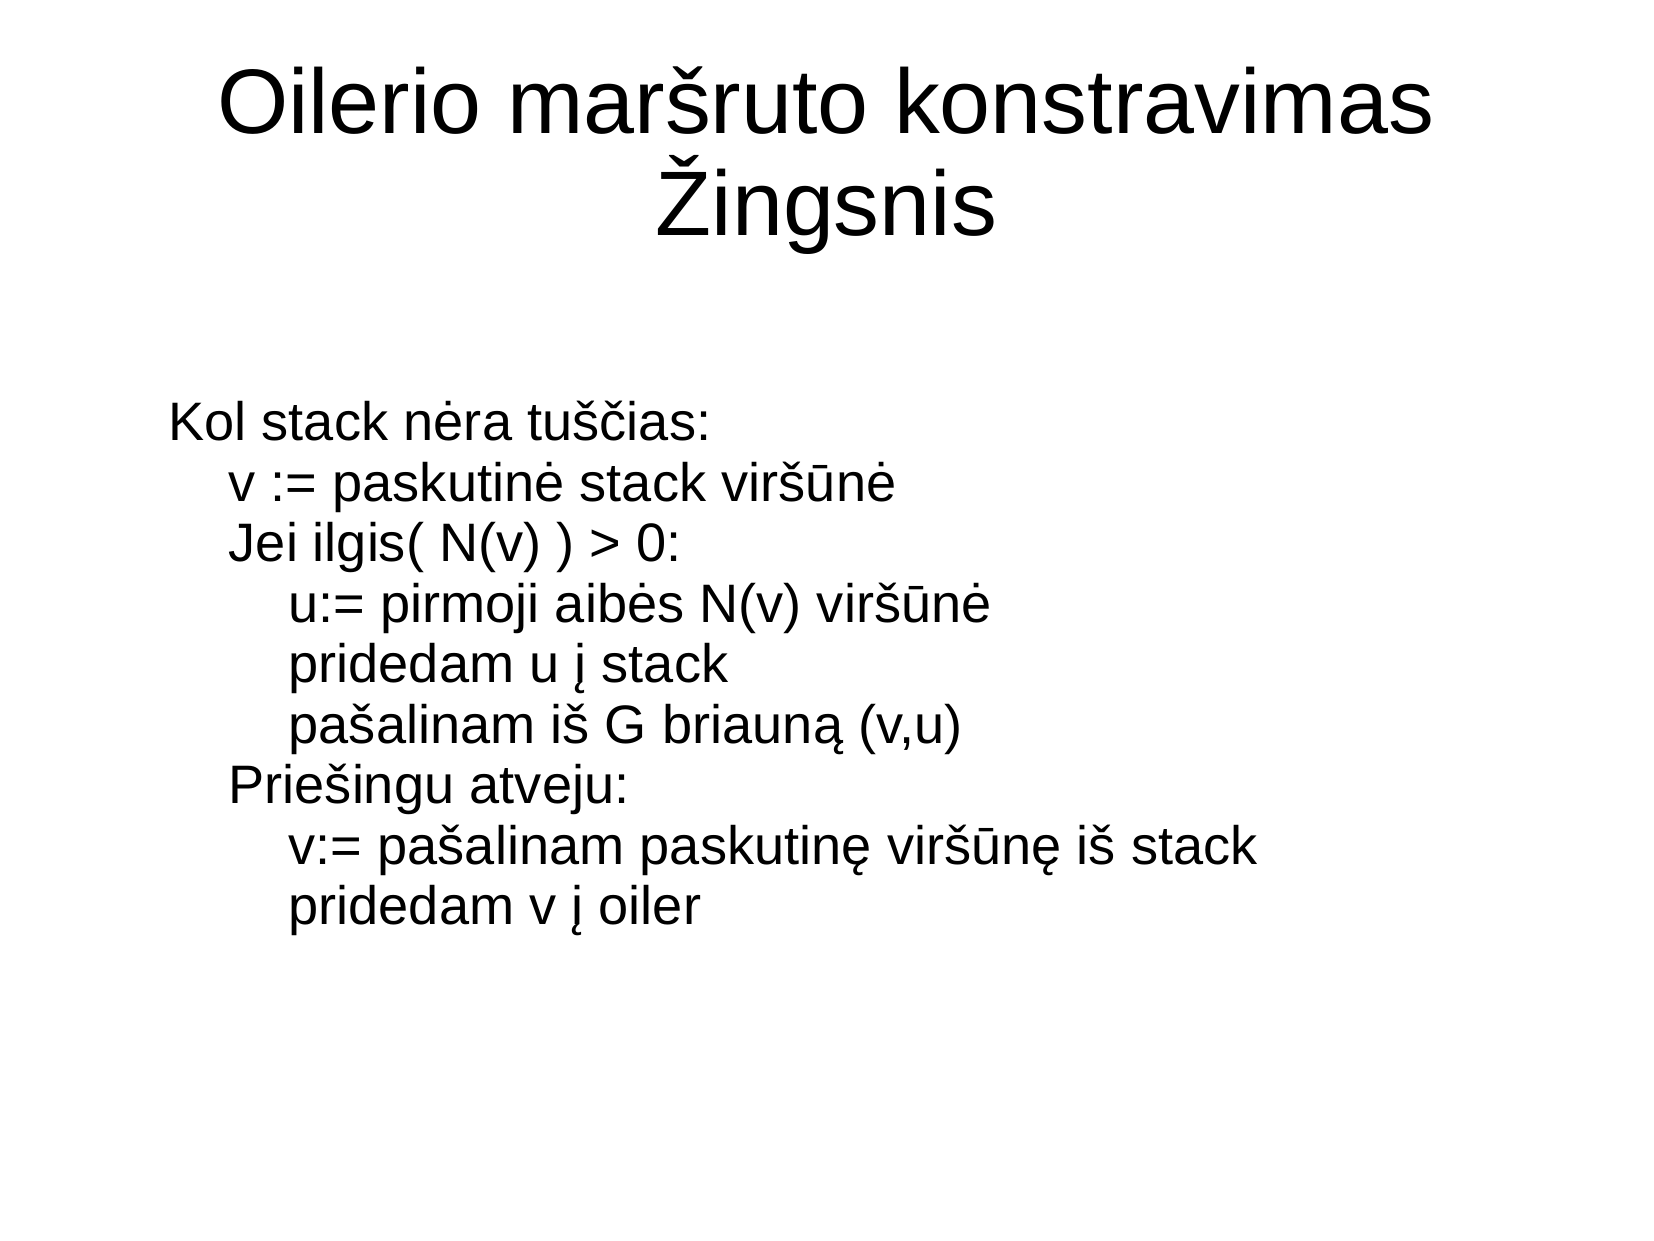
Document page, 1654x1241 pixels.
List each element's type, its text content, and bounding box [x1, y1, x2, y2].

text_box Kol stack nėra tuščias: v := paskutinė stack viršūnė Jei ilgis( N(v) ) > 0: u:= pirmoji aibės N(v) viršūnė pridedam u į stack pašalinam iš G briauną (v,u) Priešingu atveju: v:= pašalinam paskutinę viršūnę iš stack pridedam v į oiler [153, 384, 1595, 1089]
title Oilerio maršruto konstravimas Žingsnis [82, 49, 1571, 257]
